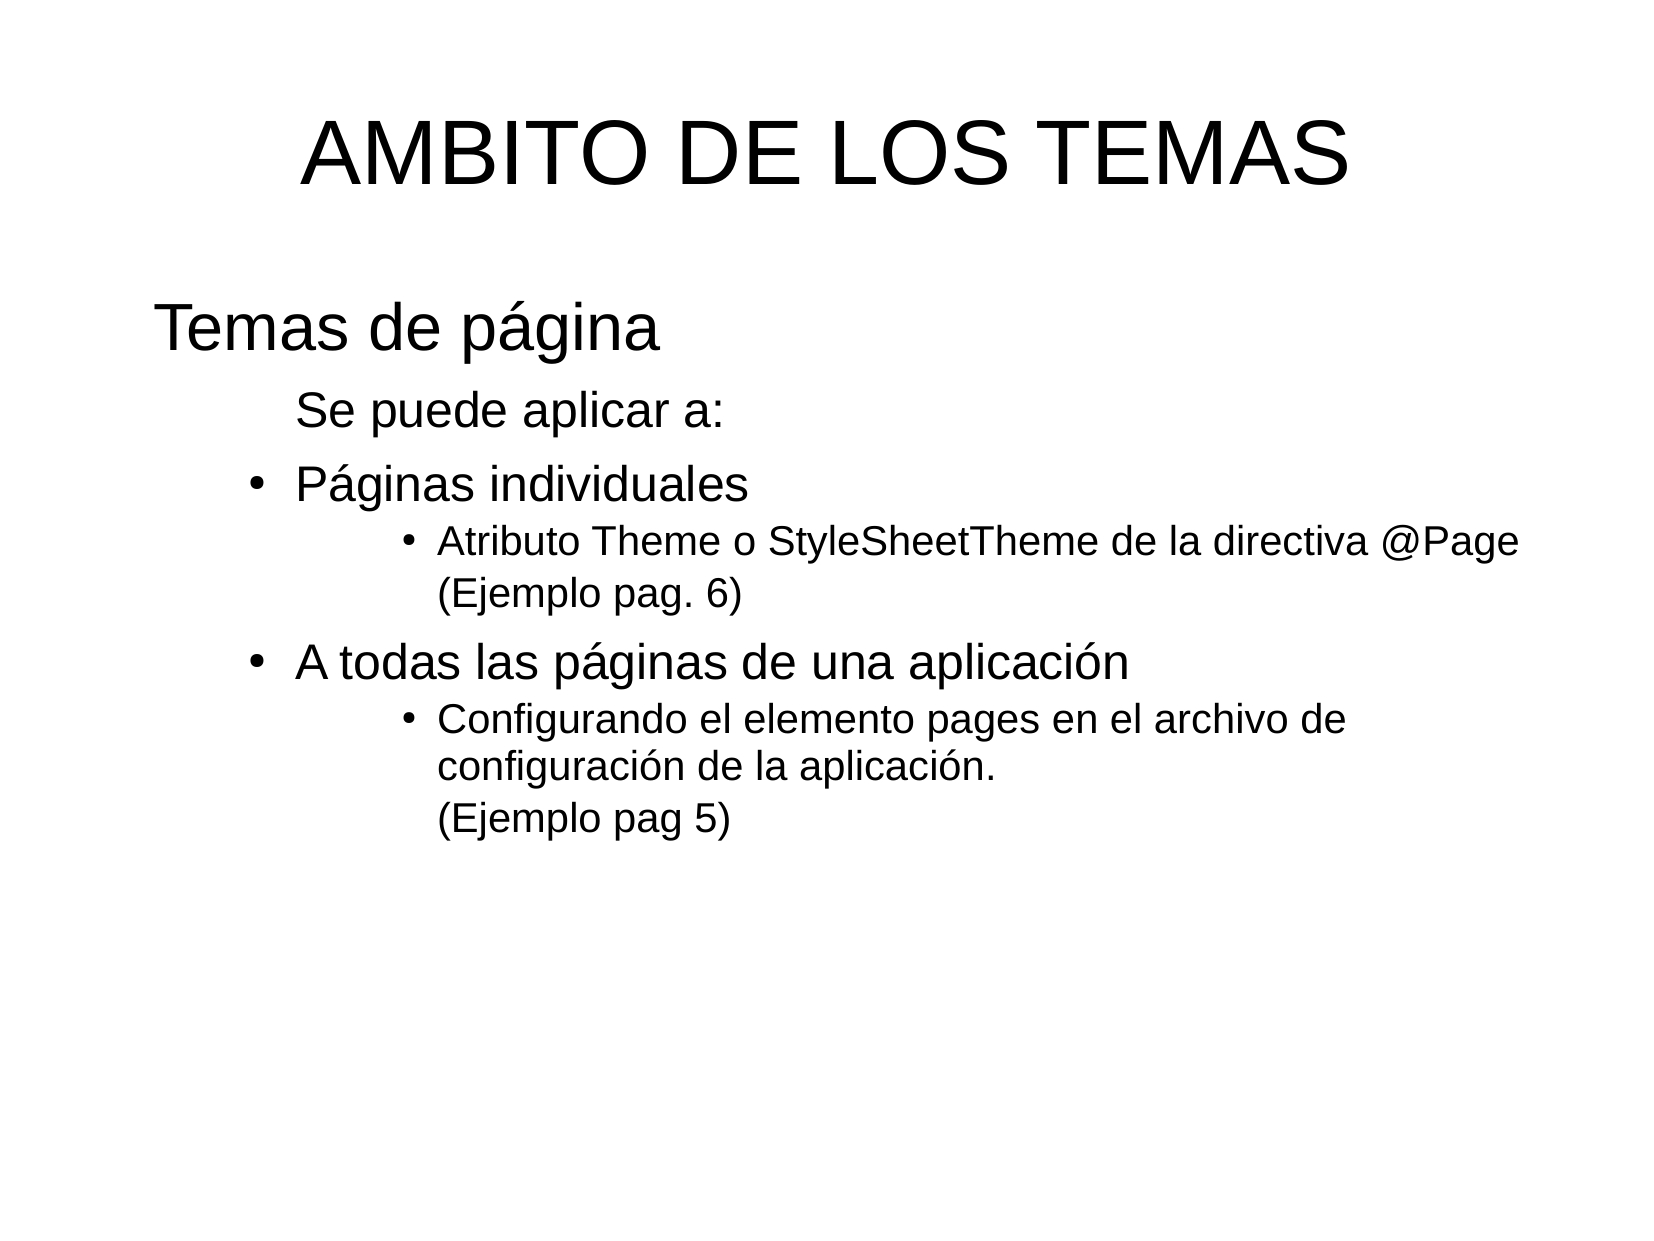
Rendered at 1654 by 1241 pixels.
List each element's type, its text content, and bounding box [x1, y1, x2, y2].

title AMBITO DE LOS TEMAS [82, 49, 1571, 257]
list Temas de página Se puede aplicar a: Páginas individuales Atributo Theme o StyleSheetTheme de la directiva @Page (Ejemplo pag. 6) A todas las páginas de una aplicación Configurando el elemento pages en el archivo de configuración de la aplicación. (Ejemplo pag 5) [82, 290, 1571, 1010]
